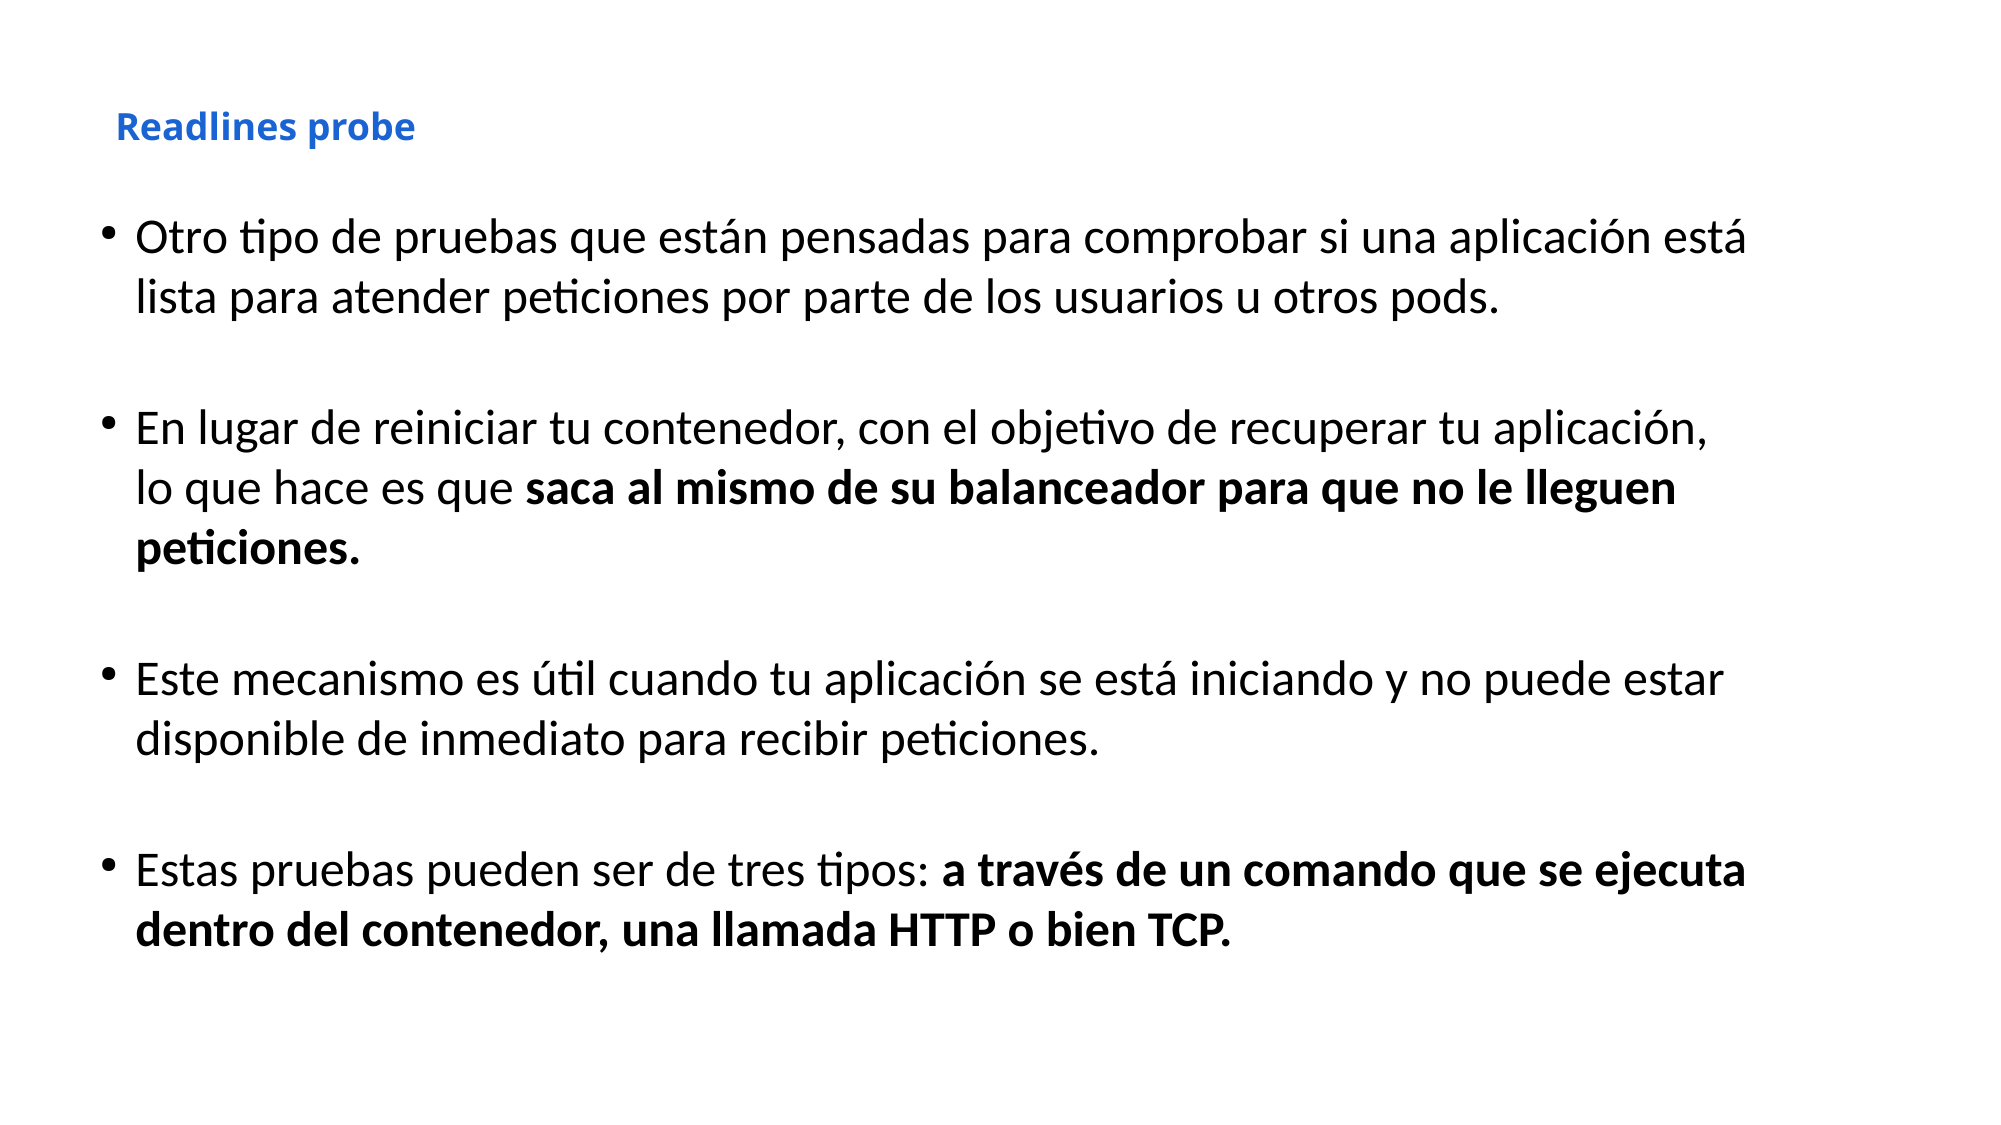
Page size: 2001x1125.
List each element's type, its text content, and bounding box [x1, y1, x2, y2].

text_box Readlines probe [115, 100, 417, 152]
text_box Otro tipo de pruebas que están pensadas para comprobar si una aplicación está lista para atender peticiones por parte de los usuarios u otros pods. En lugar de reiniciar tu contenedor, con el objetivo de recuperar tu aplicación, lo que hace es que saca al mismo de su balanceador para que no le lleguen peticiones. Este mecanismo es útil cuando tu aplicación se está iniciando y no puede estar disponible de inmediato para recibir peticiones. Estas pruebas pueden ser de tres tipos: a través de un comando que se ejecuta dentro del contenedor, una llamada HTTP o bien TCP. [85, 188, 1772, 1018]
